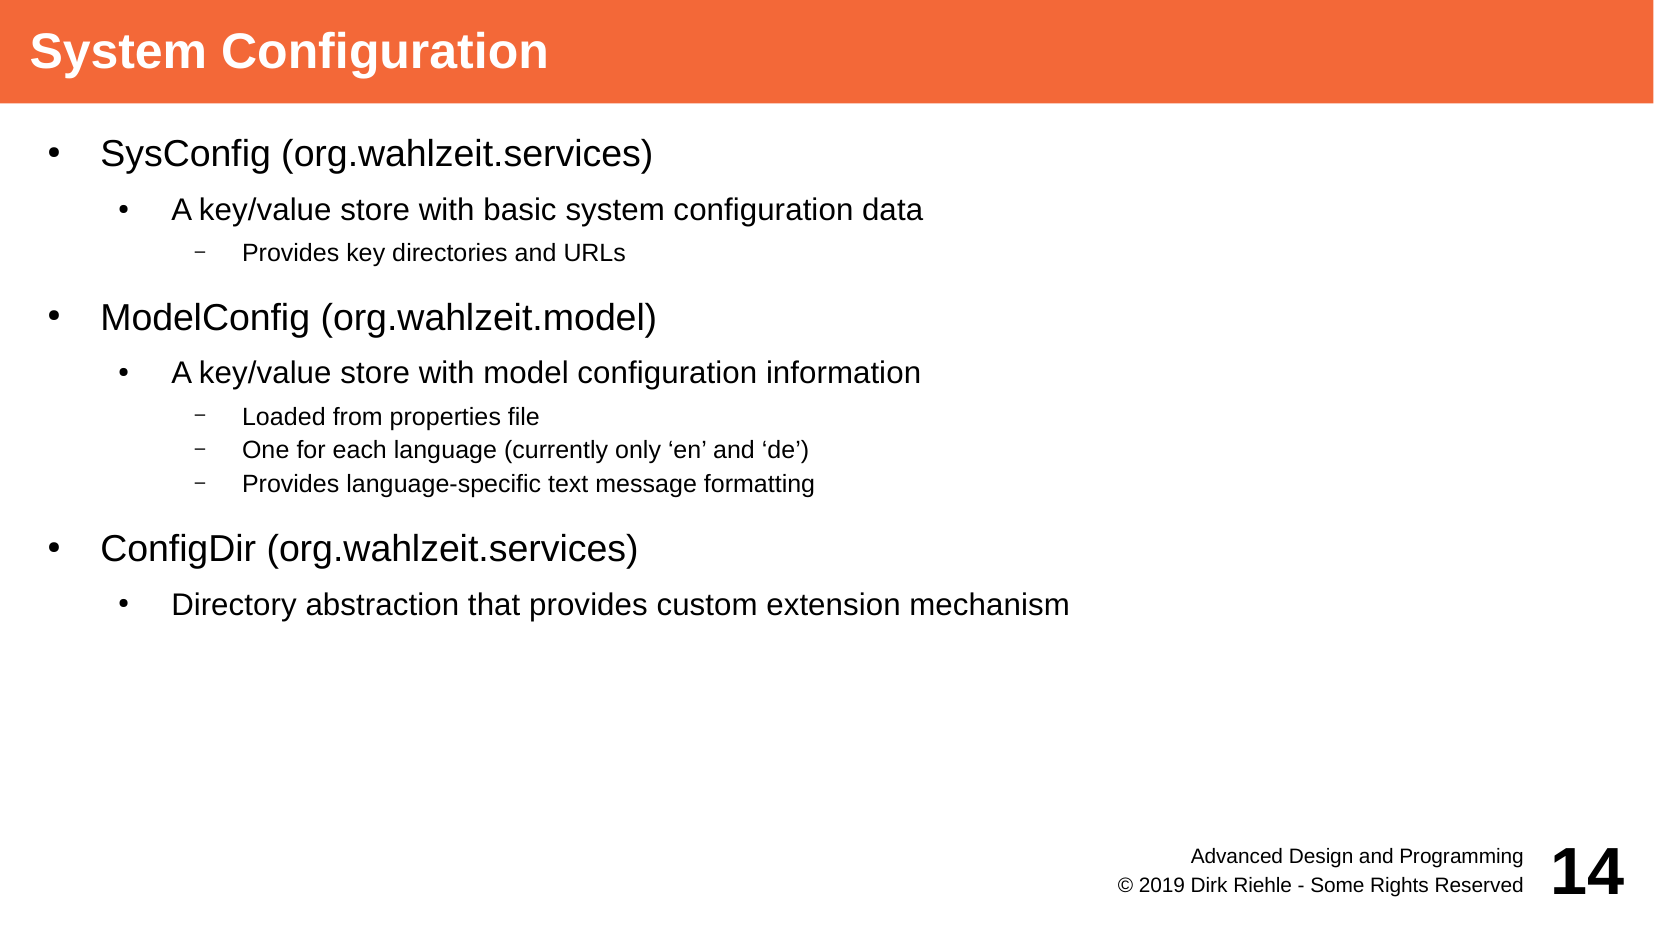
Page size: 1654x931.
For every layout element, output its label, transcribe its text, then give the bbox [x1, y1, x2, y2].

list SysConfig (org.wahlzeit.services) A key/value store with basic system configuration data Provides key directories and URLs ModelConfig (org.wahlzeit.model) A key/value store with model configuration information Loaded from properties file One for each language (currently only ‘en’ and ‘de’) Provides language-specific text message formatting ConfigDir (org.wahlzeit.services) Directory abstraction that provides custom extension mechanism [29, 132, 1625, 813]
title System Configuration [0, 0, 1654, 104]
